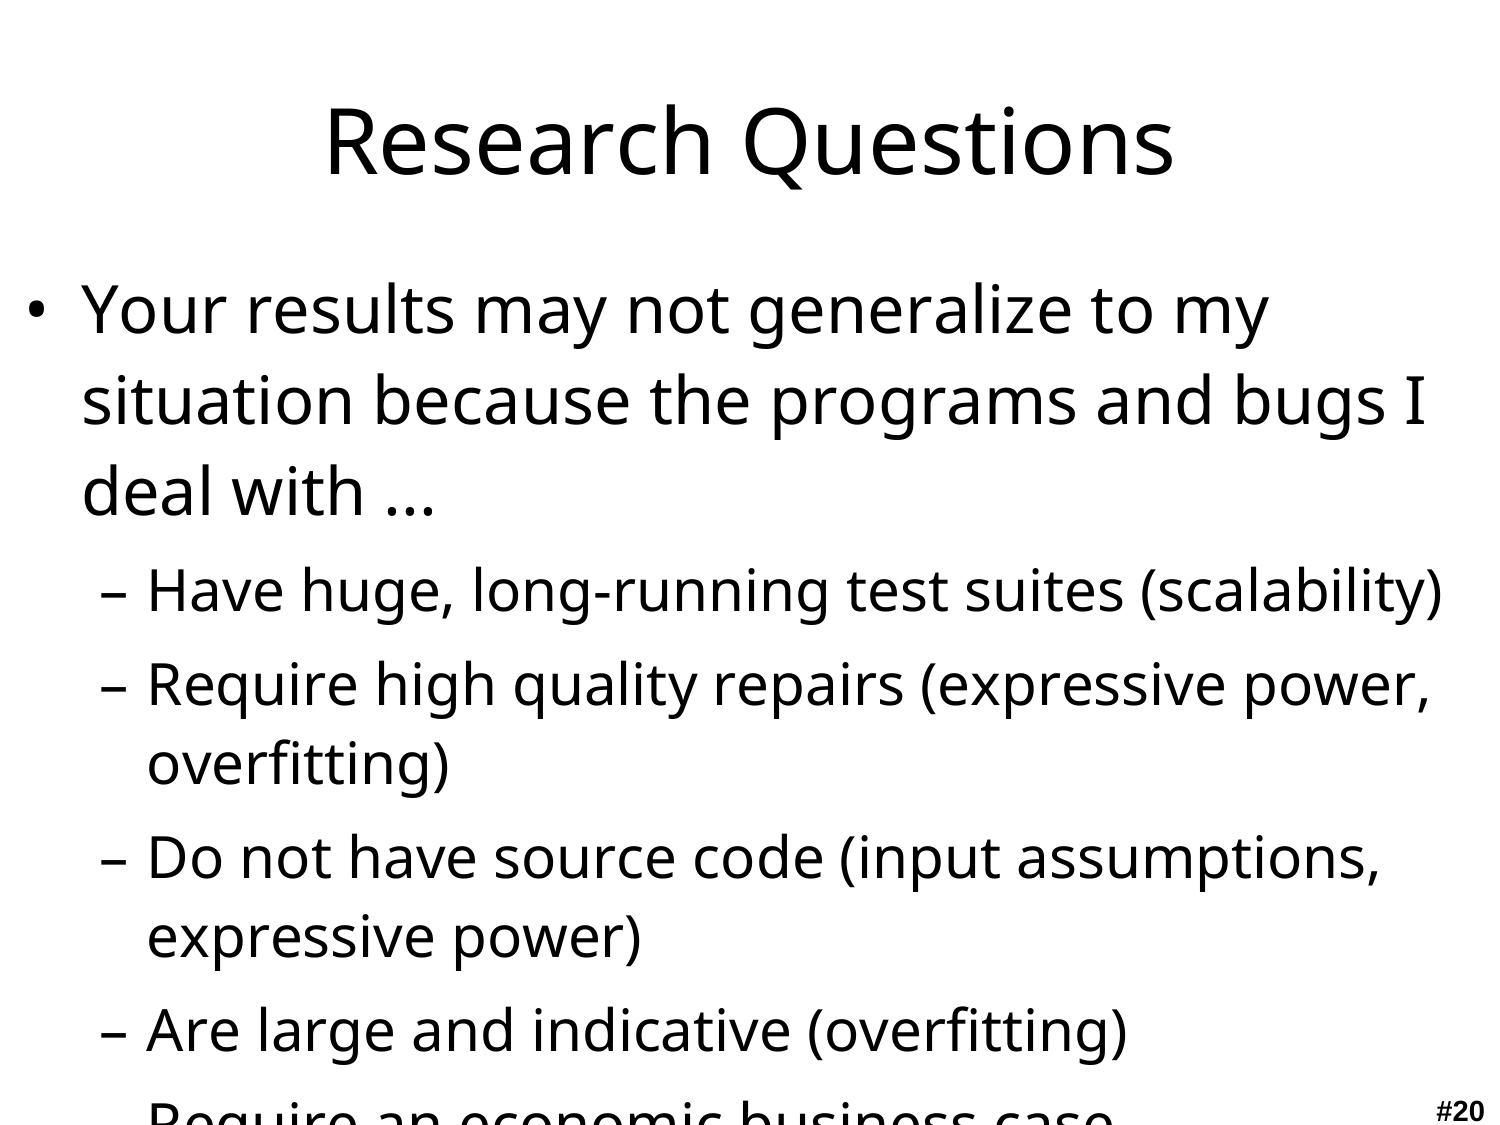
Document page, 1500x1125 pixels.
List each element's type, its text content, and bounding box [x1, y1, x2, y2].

list Your results may not generalize to my situation because the programs and bugs I deal with ... Have huge, long-running test suites (scalability) Require high quality repairs (expressive power, overfitting) Do not have source code (input assumptions, expressive power) Are large and indicative (overfitting) Require an economic business case [24, 262, 1476, 1101]
title Research Questions [24, 45, 1476, 233]
